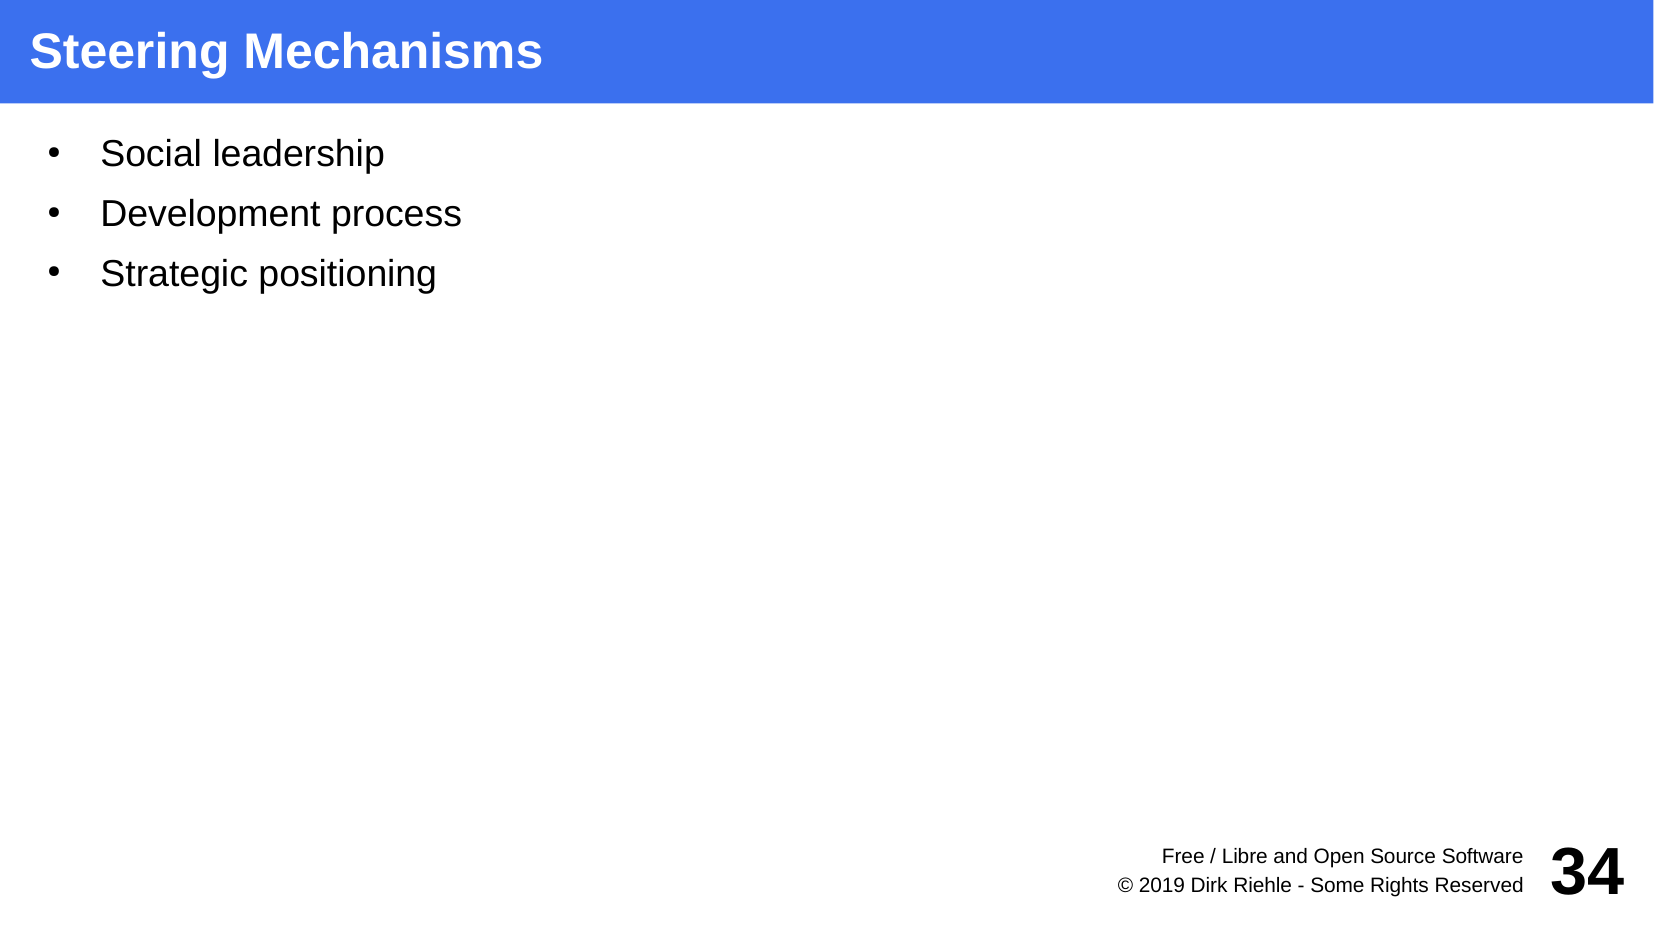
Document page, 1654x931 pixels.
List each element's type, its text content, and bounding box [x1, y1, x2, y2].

title Steering Mechanisms [0, 0, 1654, 104]
list Social leadership Development process Strategic positioning [29, 132, 1625, 813]
